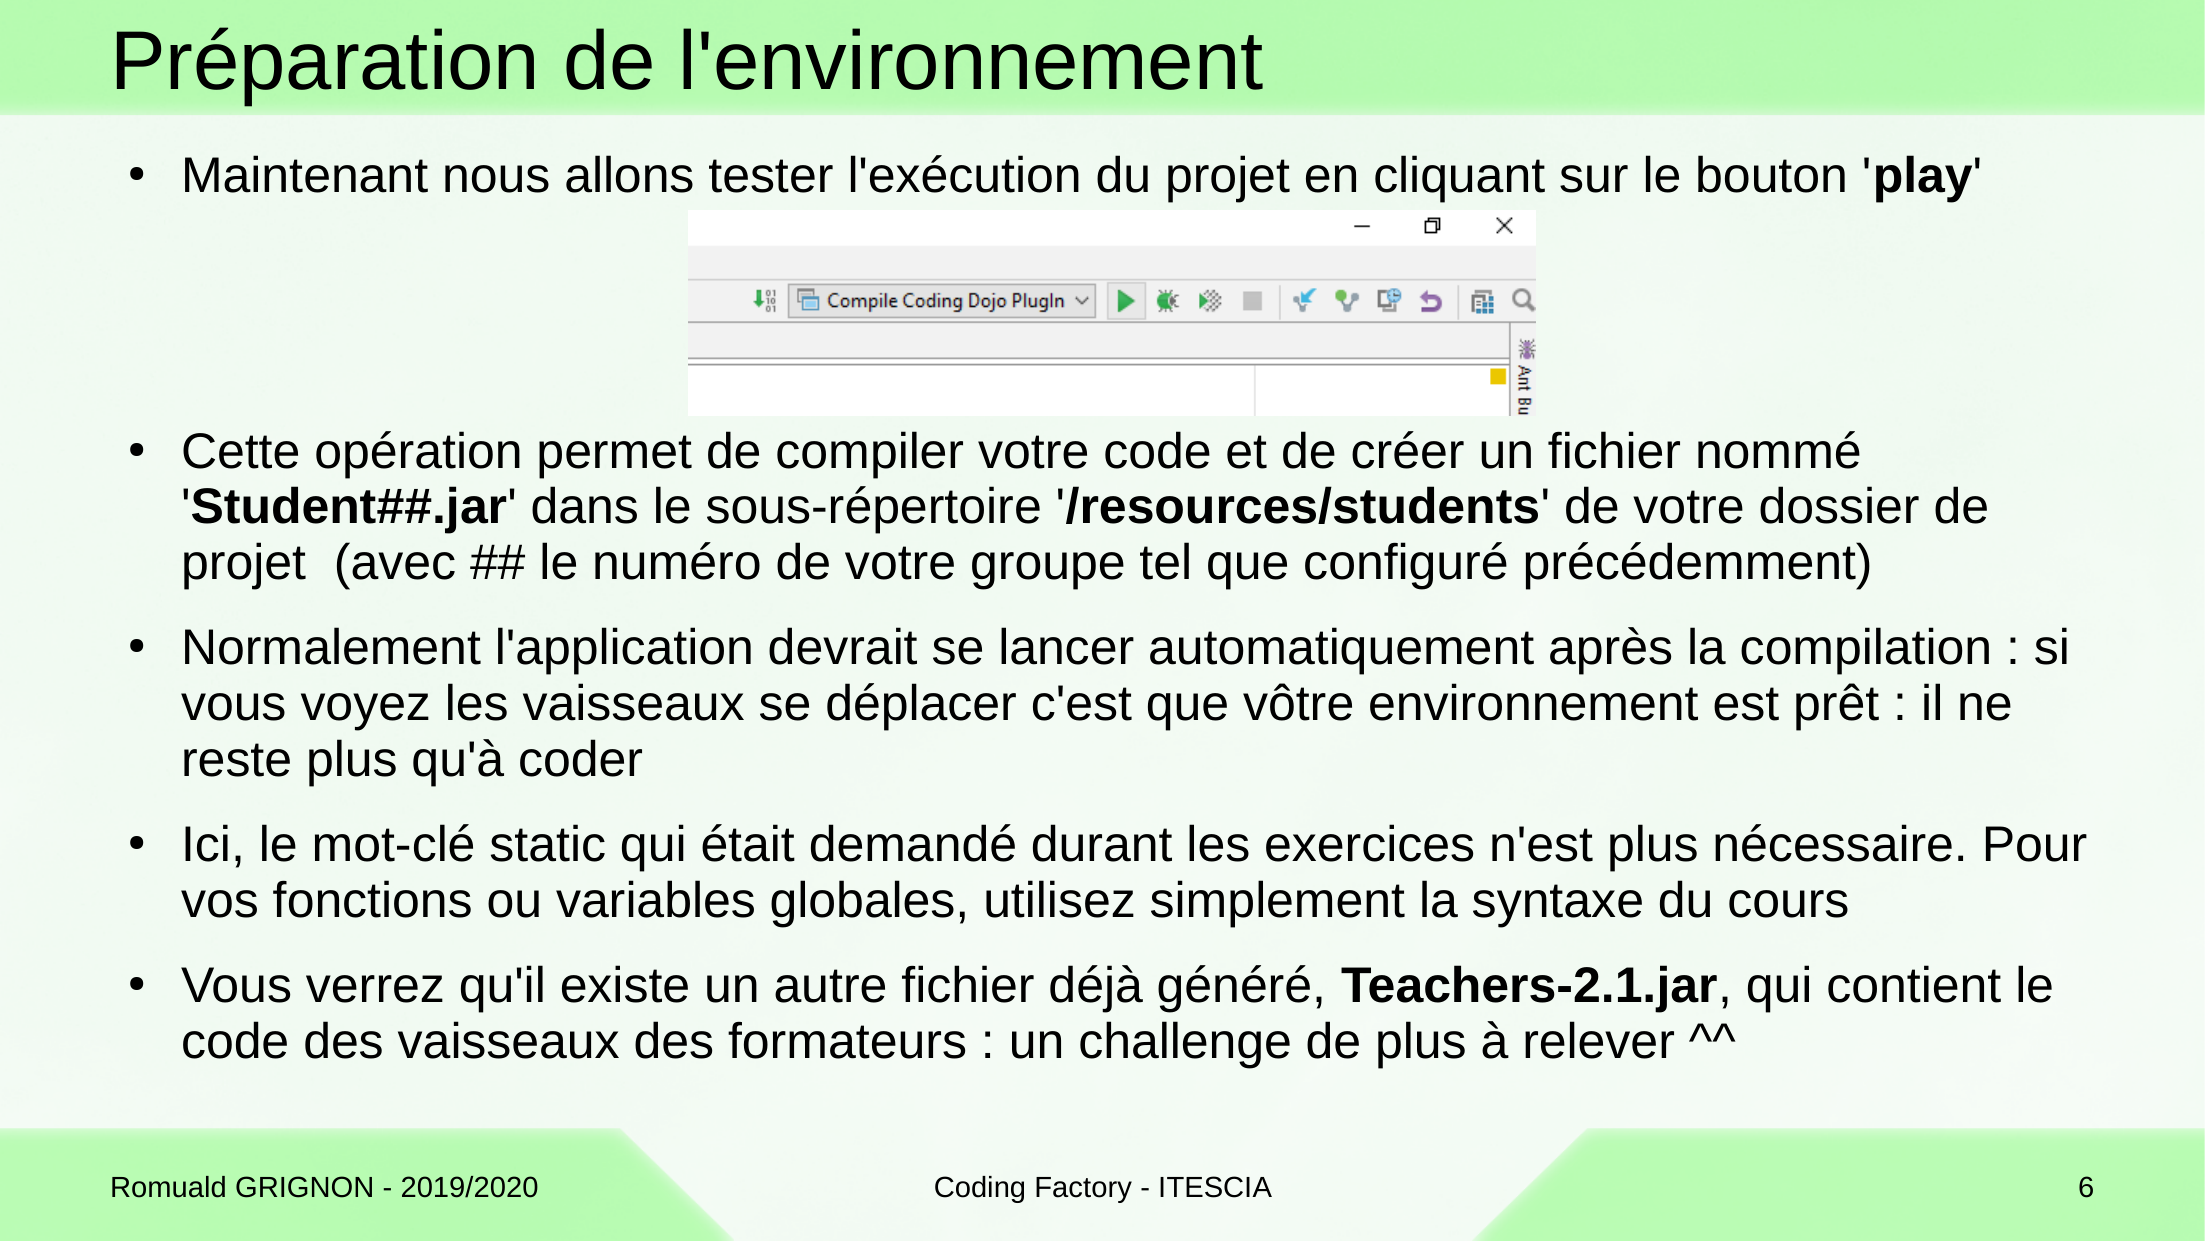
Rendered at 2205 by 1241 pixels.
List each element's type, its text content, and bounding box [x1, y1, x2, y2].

title Préparation de l'environnement [110, 49, 2095, 218]
list Maintenant nous allons tester l'exécution du projet en cliquant sur le bouton 'play' Cette opération permet de compiler votre code et de créer un fichier nommé 'Student##.jar' dans le sous-répertoire '/resources/students' de votre dossier de projet (avec ## le numéro de votre groupe tel que configuré précédemment) Normalement l'application devrait se lancer automatiquement après la compilation : si vous voyez les vaisseaux se déplacer c'est que vôtre environnement est prêt : il ne reste plus qu'à coder Ici, le mot-clé static qui était demandé durant les exercices n'est plus nécessaire. Pour vos fonctions ou variables globales, utilisez simplement la syntaxe du cours Vous verrez qu'il existe un autre fichier déjà généré, Teachers-2.1.jar, qui contient le code des vaisseaux des formateurs : un challenge de plus à relever ^^ [110, 218, 2095, 1223]
picture [0, 0, 2205, 1241]
